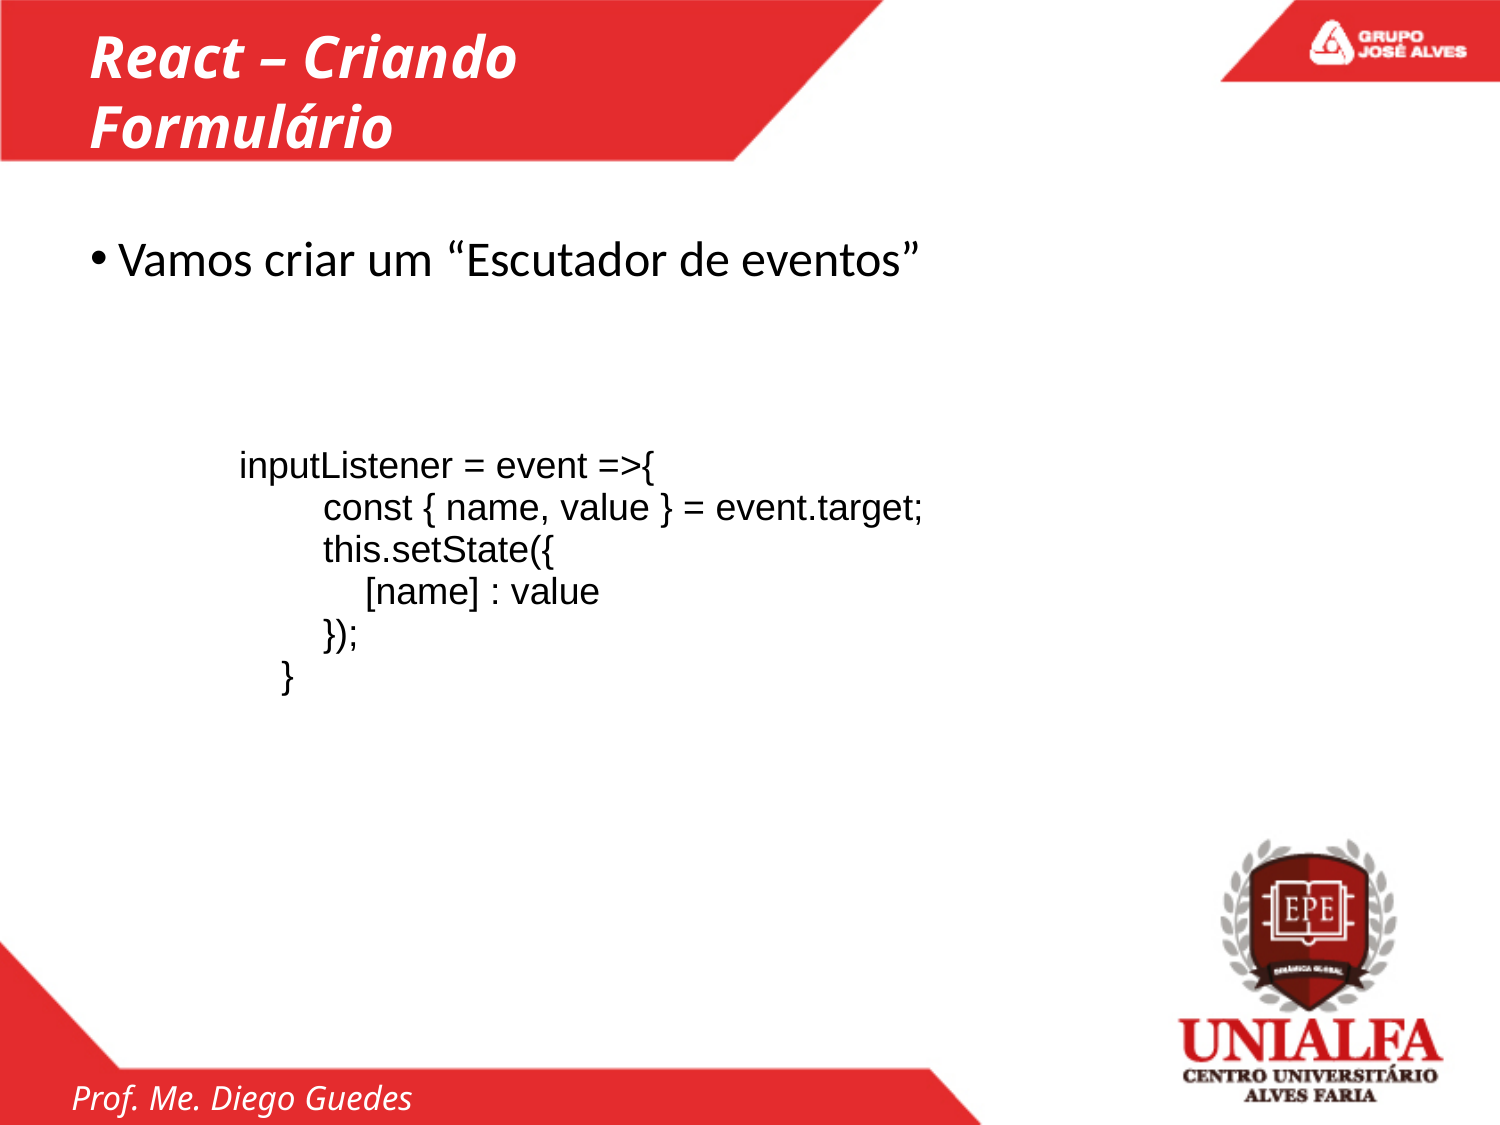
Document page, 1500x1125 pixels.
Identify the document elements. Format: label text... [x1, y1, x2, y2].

text_box inputListener = event =>{ const { name, value } = event.target; this.setState({ [name] : value }); } [224, 437, 940, 704]
picture [0, 0, 1500, 1125]
text_box Prof. Me. Diego Guedes [56, 1070, 711, 1125]
list Vamos criar um “Escutador de eventos” [75, 226, 1453, 933]
text_box React – Criando Formulário [75, 12, 740, 168]
